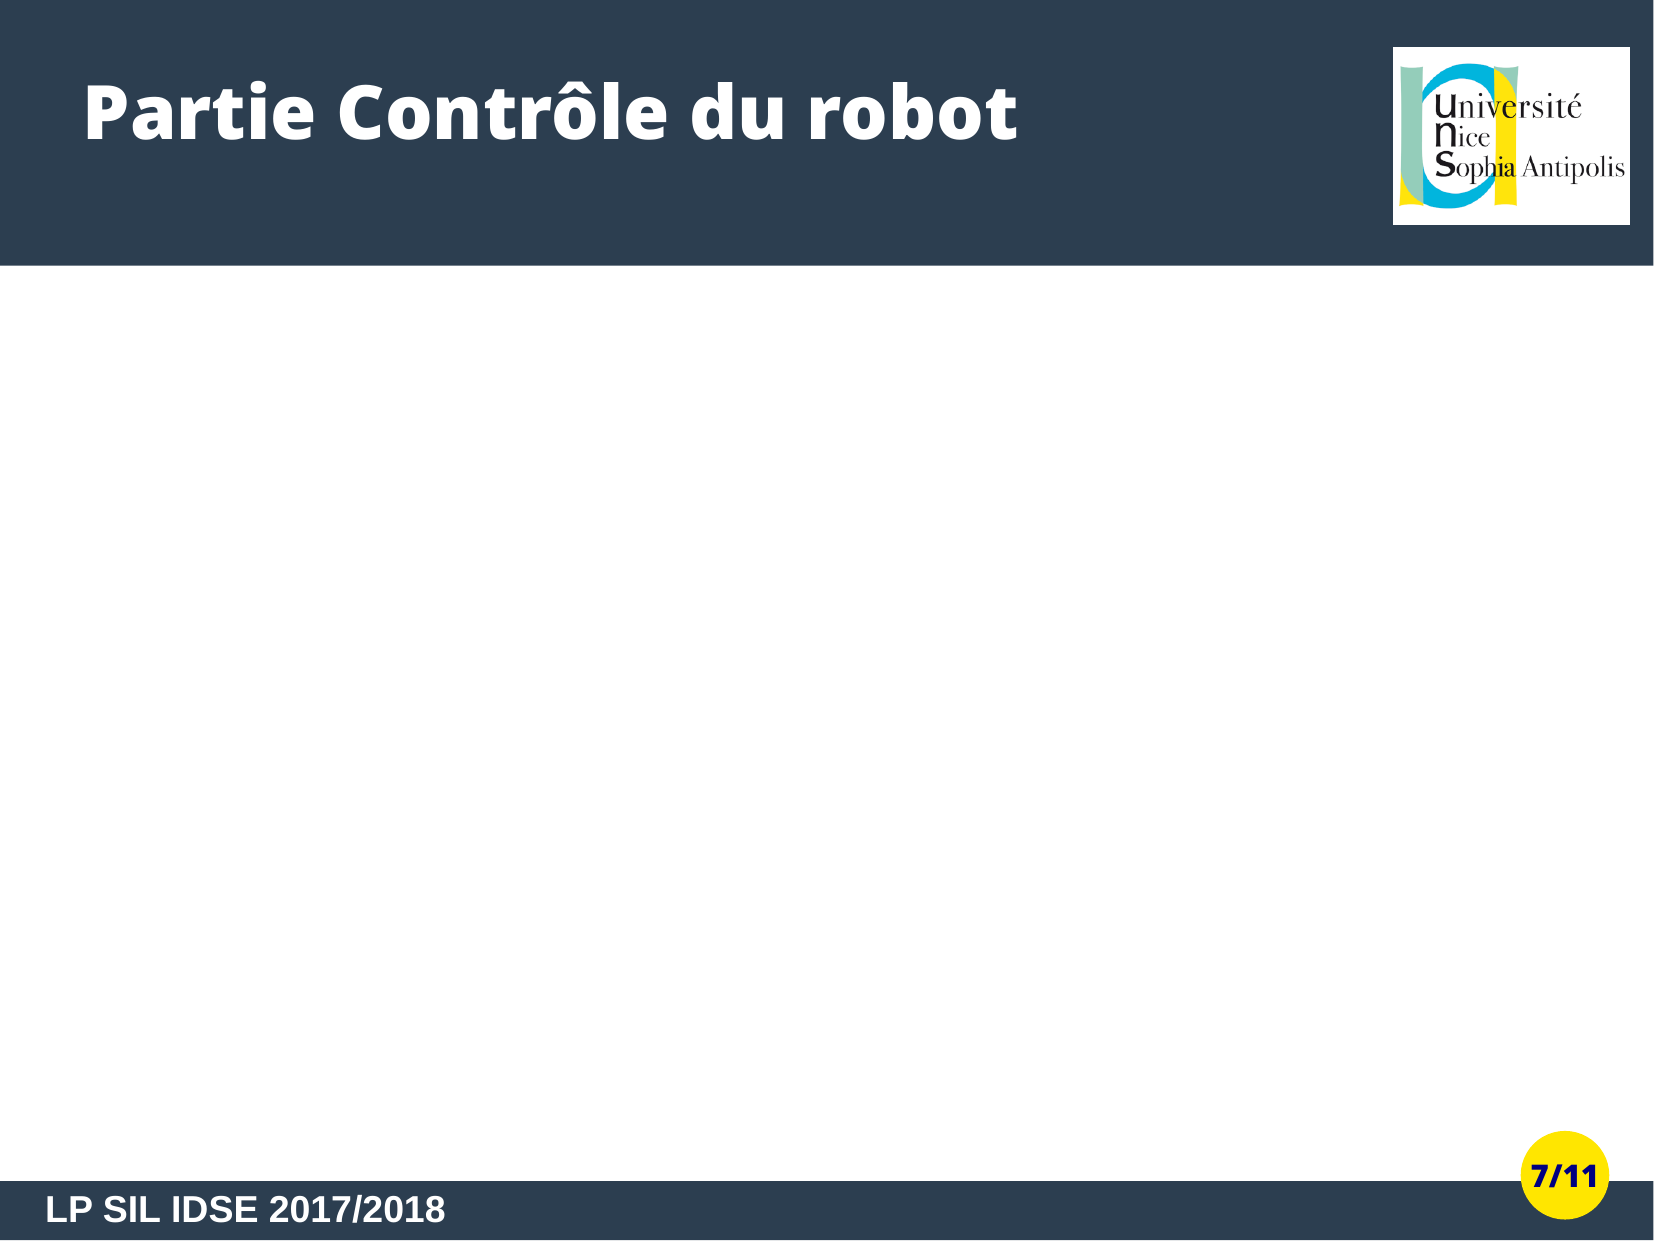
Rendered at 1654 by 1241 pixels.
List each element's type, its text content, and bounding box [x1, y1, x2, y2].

picture [1393, 47, 1630, 225]
title Partie Contrôle du robot [82, 49, 1430, 172]
